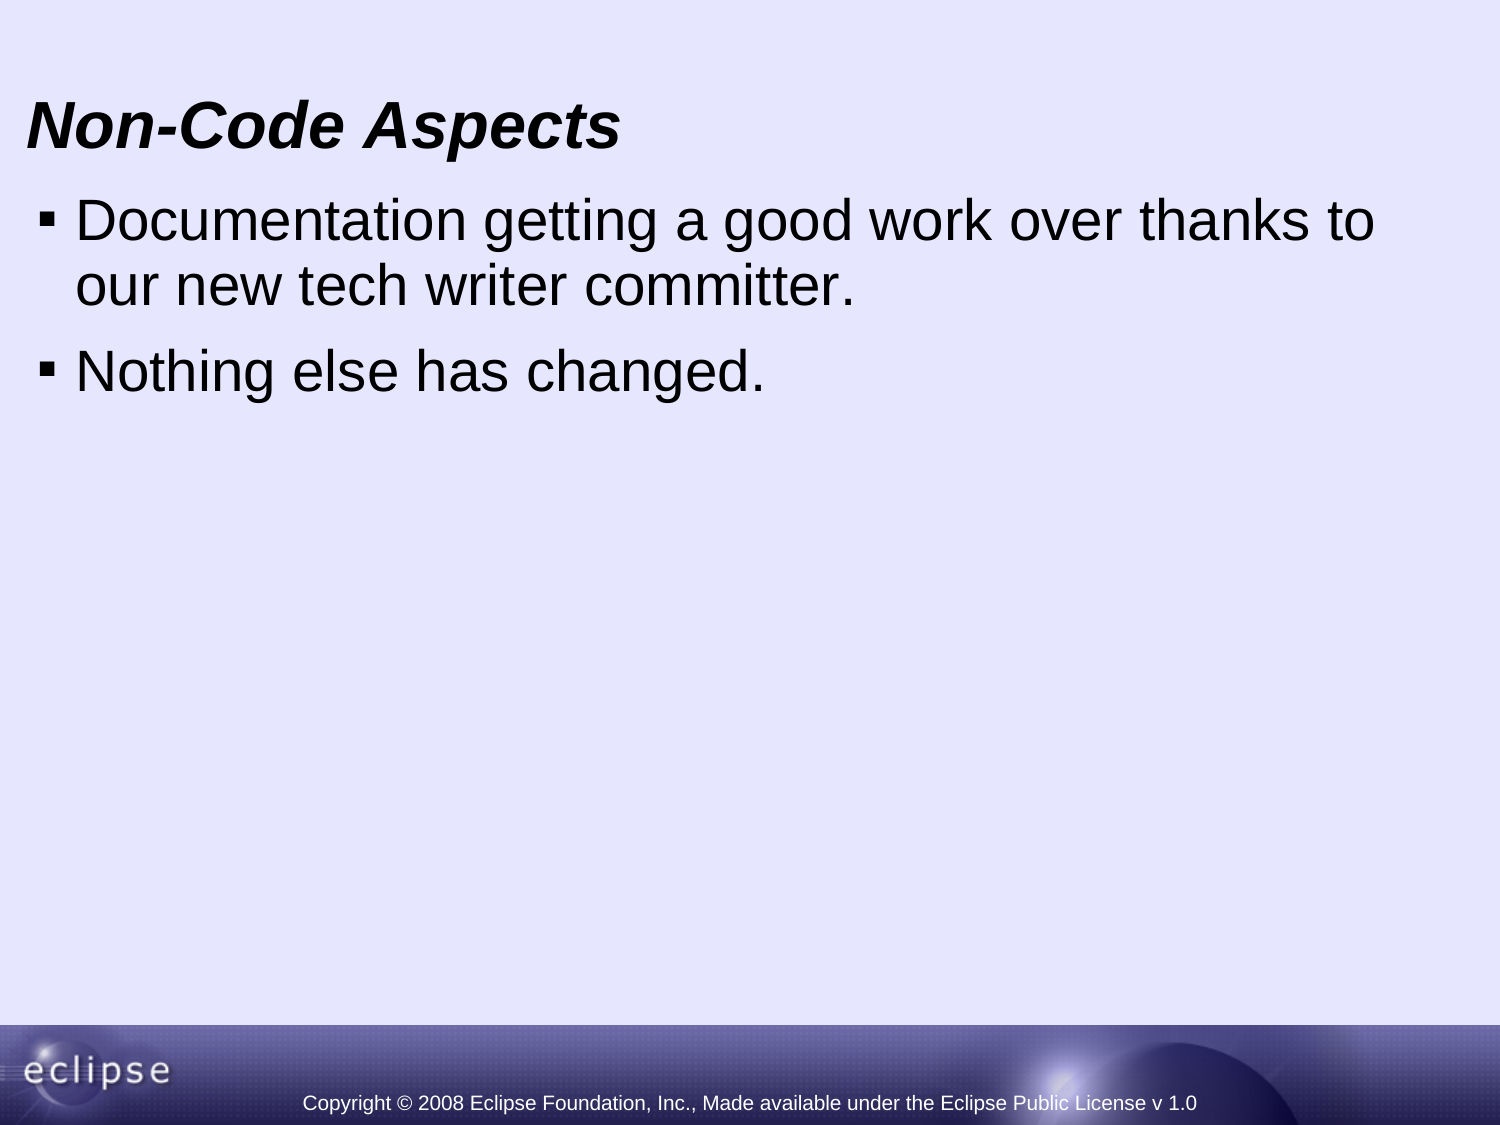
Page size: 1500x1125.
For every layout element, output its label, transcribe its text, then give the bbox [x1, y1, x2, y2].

list Documentation getting a good work over thanks to our new tech writer committer. Nothing else has changed. [37, 187, 1463, 1021]
title Non-Code Aspects [26, 84, 1474, 172]
picture [0, 1025, 1500, 1125]
